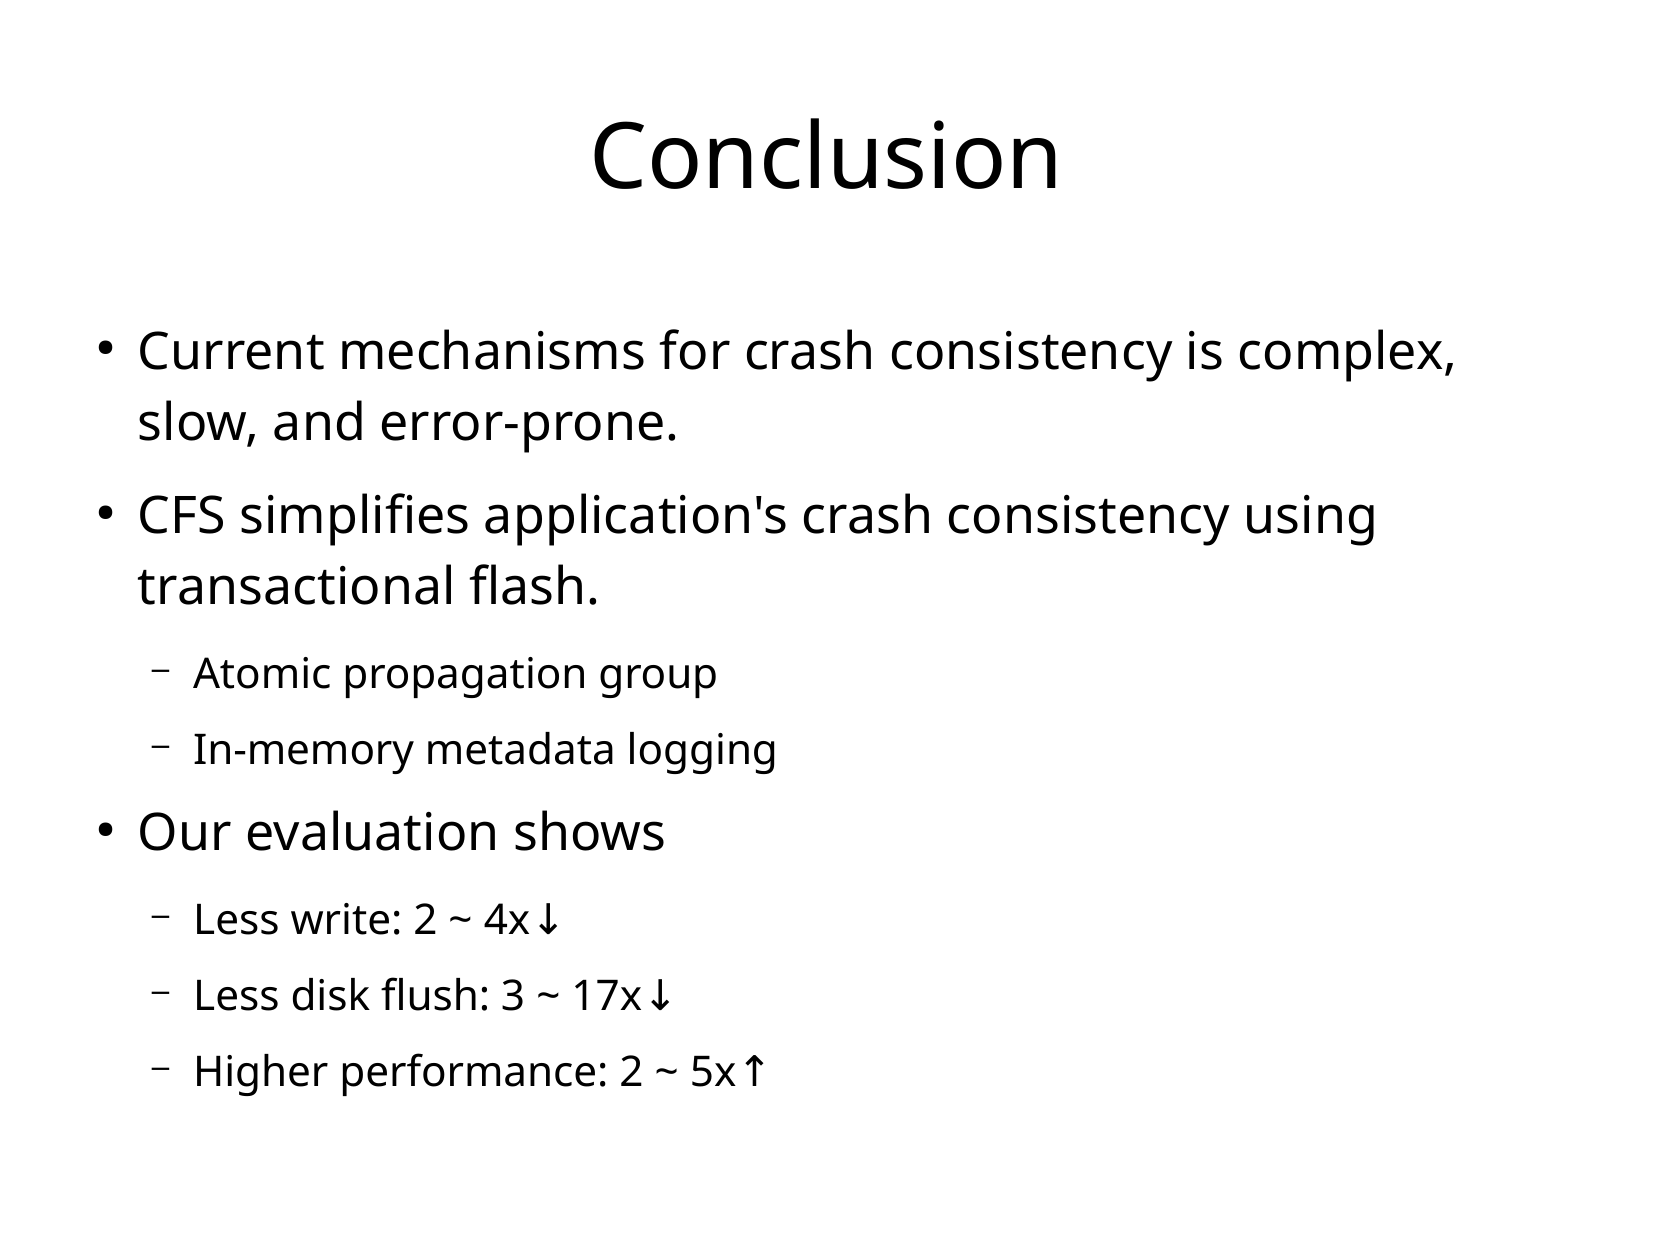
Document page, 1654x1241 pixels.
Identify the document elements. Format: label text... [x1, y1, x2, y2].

list Current mechanisms for crash consistency is complex, slow, and error-prone. CFS simplifies application's crash consistency using transactional flash. Atomic propagation group In-memory metadata logging Our evaluation shows Less write: 2 ~ 4x↓ Less disk flush: 3 ~ 17x↓ Higher performance: 2 ~ 5x↑ [82, 313, 1571, 1104]
title Conclusion [82, 49, 1571, 257]
